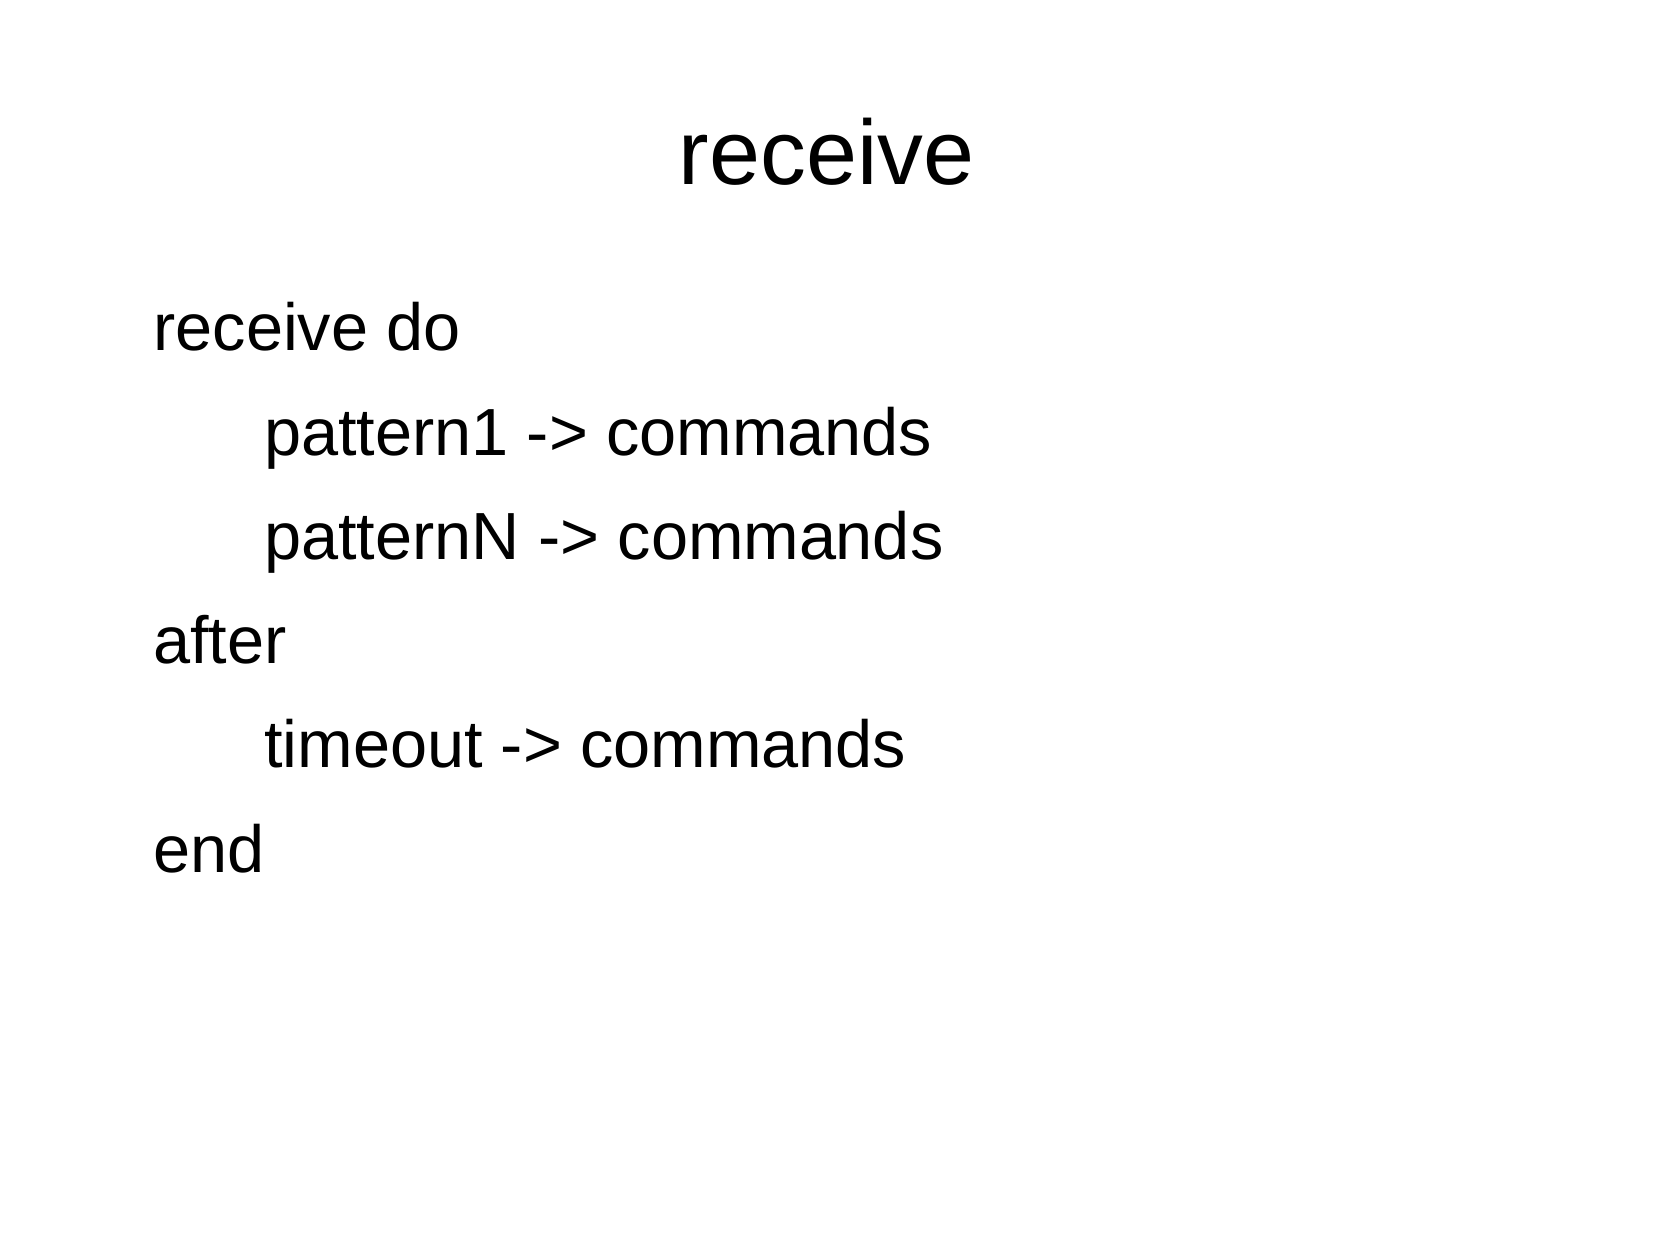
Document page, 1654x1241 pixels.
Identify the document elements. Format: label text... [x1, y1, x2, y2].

list receive do pattern1 -> commands patternN -> commands after timeout -> commands end [82, 290, 1571, 1010]
title receive [82, 49, 1571, 257]
